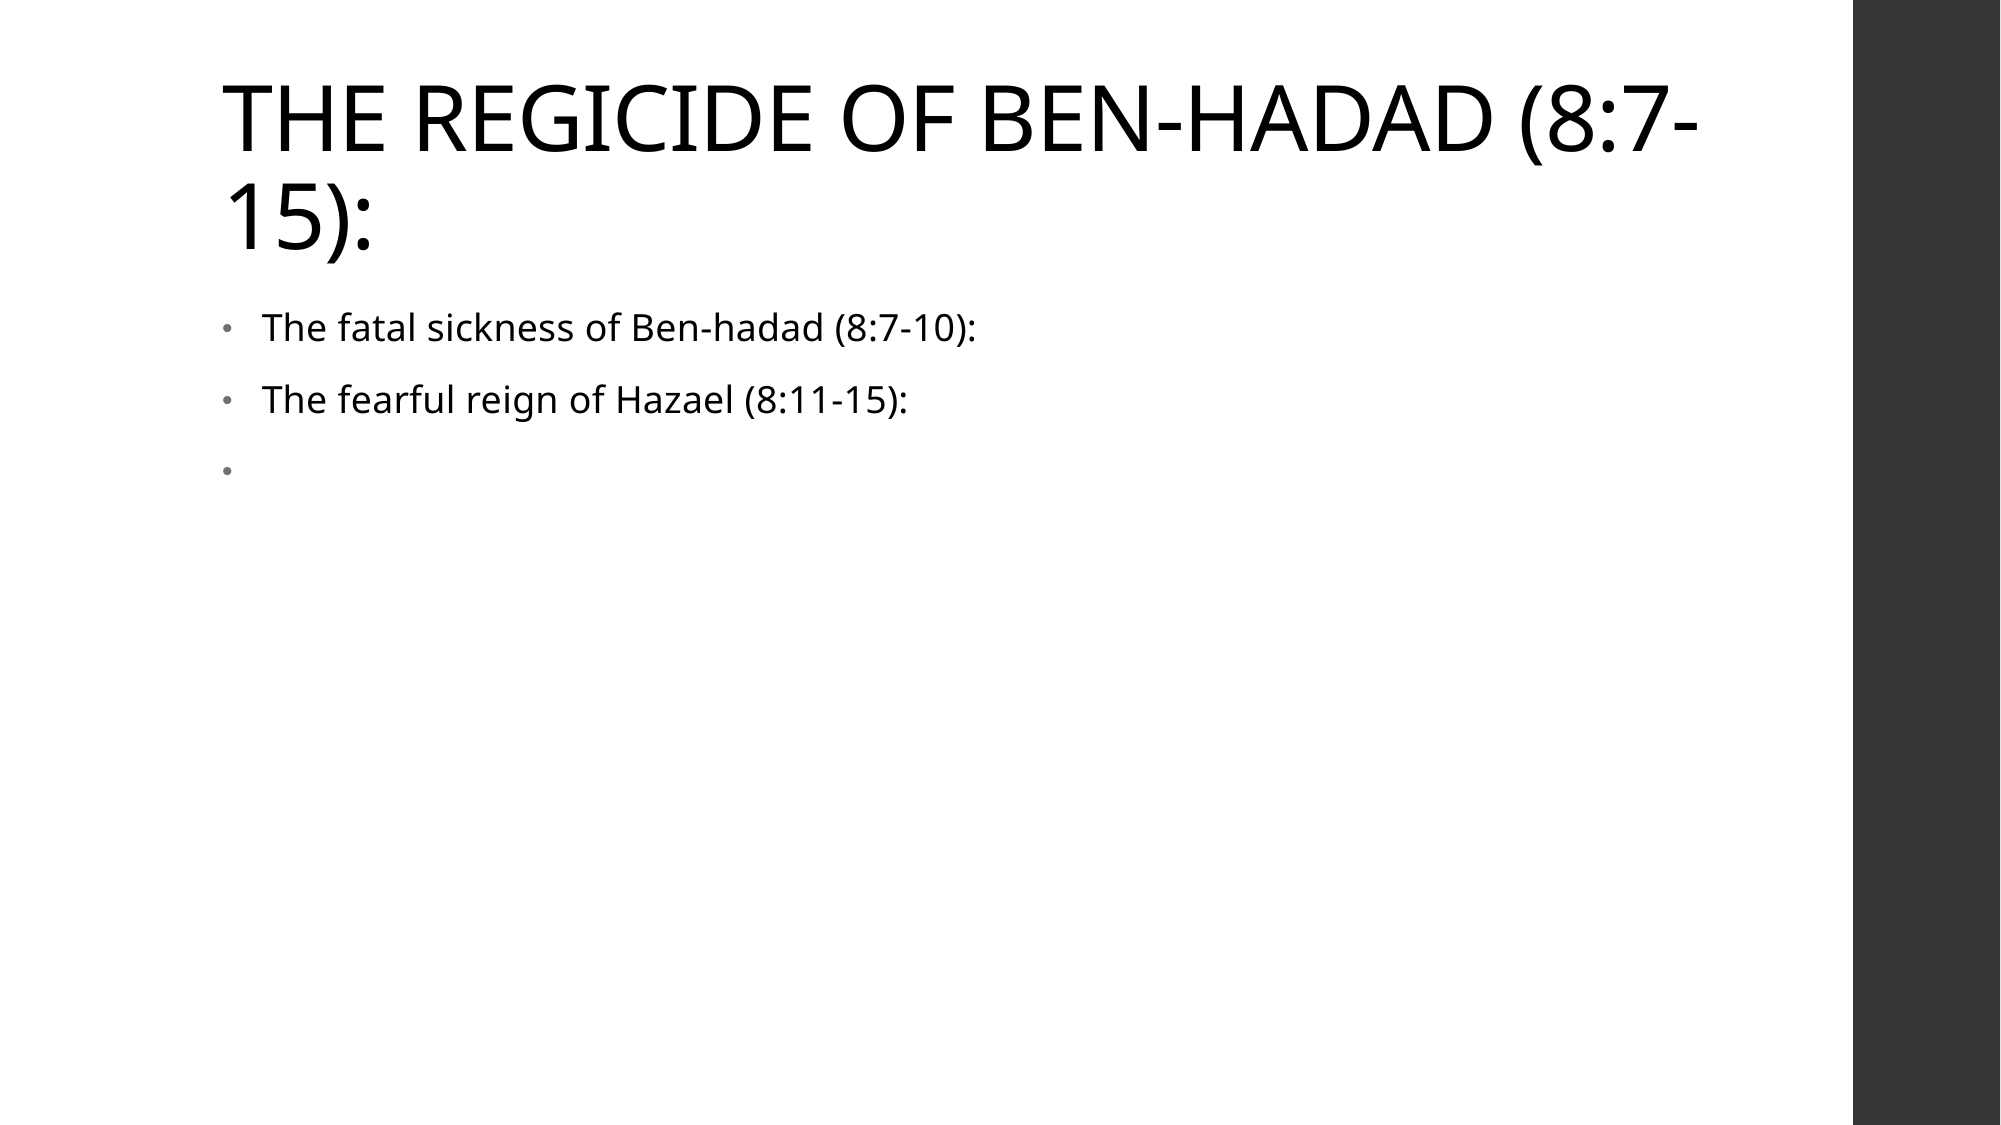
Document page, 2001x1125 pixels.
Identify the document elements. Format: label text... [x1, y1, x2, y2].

title THE REGICIDE OF BEN-HADAD (8:7-15): [206, 60, 1797, 278]
list The fatal sickness of Ben-hadad (8:7-10): The fearful reign of Hazael (8:11-15): [206, 299, 1617, 1014]
